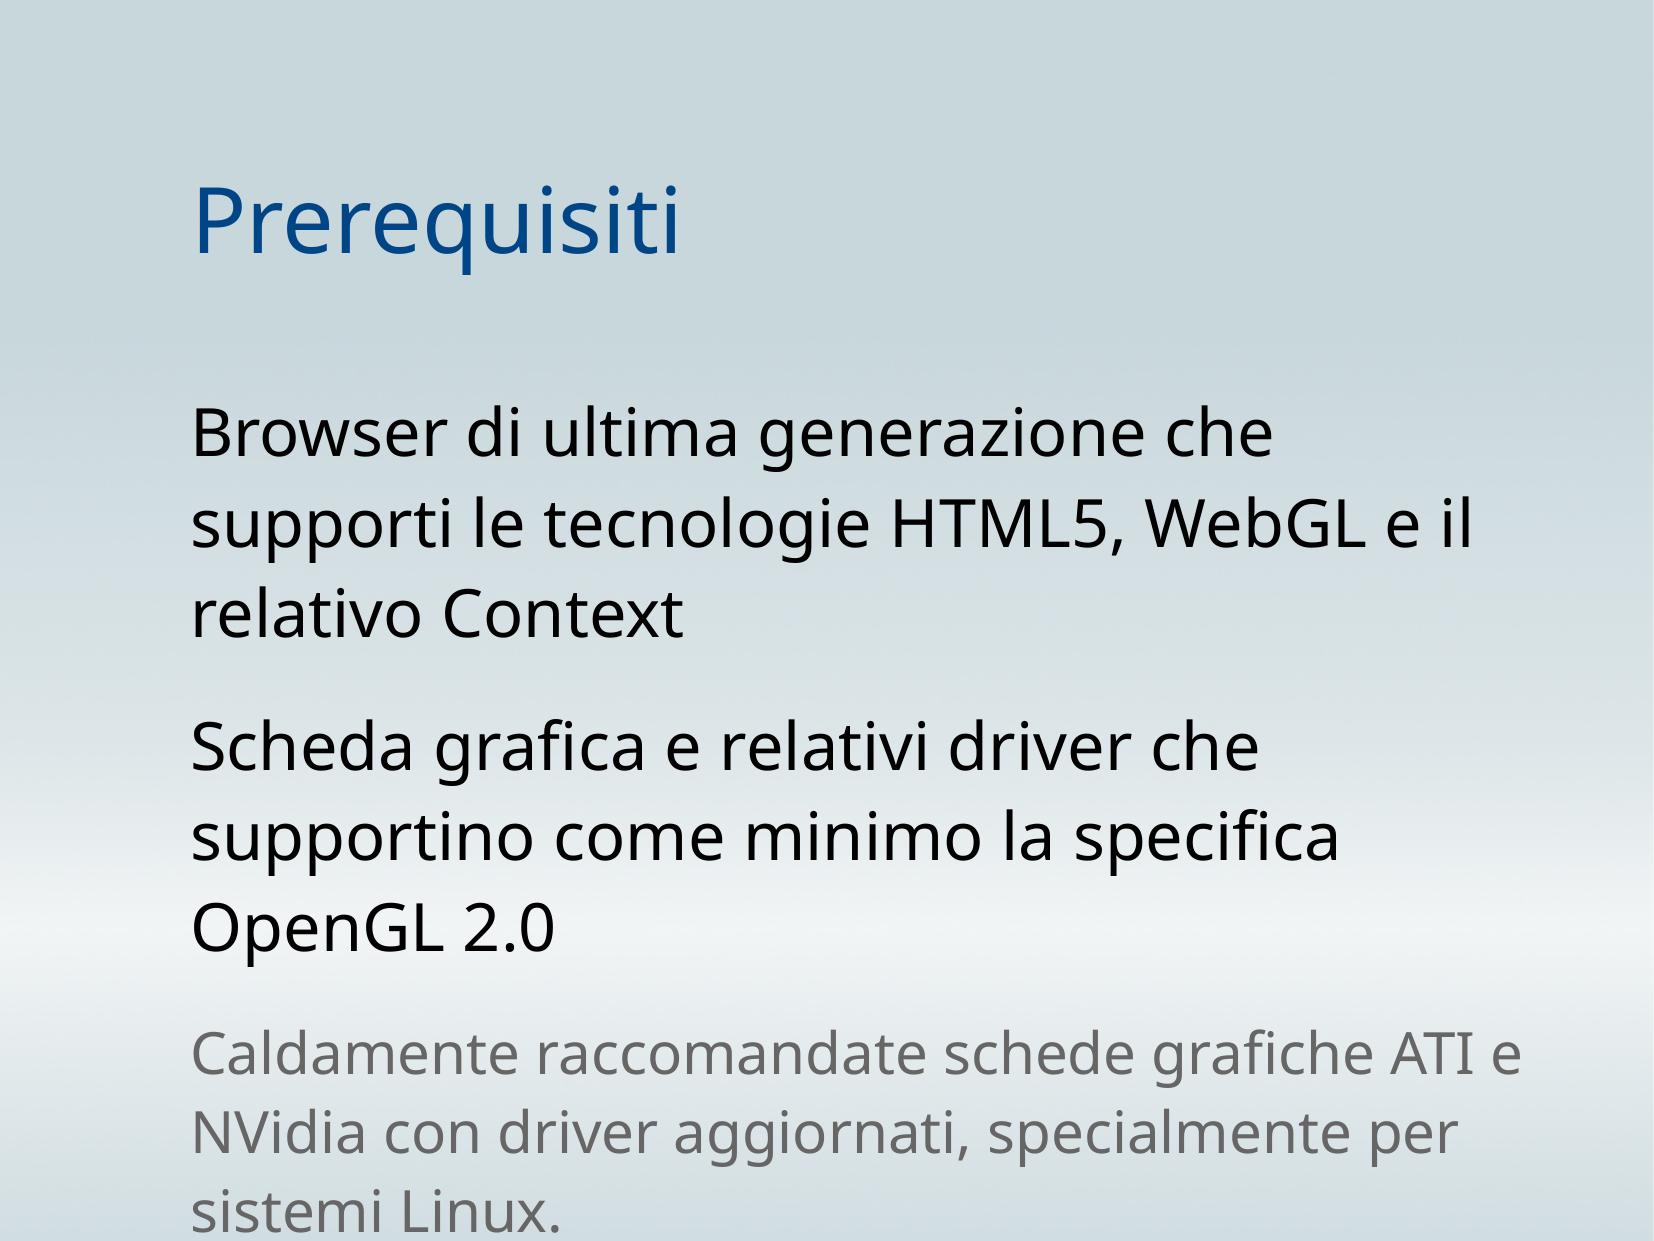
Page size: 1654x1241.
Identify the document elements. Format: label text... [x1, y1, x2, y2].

text_box Prerequisiti [176, 148, 815, 337]
text_box Browser di ultima generazione che supporti le tecnologie HTML5, WebGL e il relativo Context Scheda grafica e relativi driver che supportino come minimo la specifica OpenGL 2.0 Caldamente raccomandate schede grafiche ATI e NVidia con driver aggiornati, specialmente per sistemi Linux. [175, 377, 1542, 1011]
picture [0, 0, 1654, 1241]
